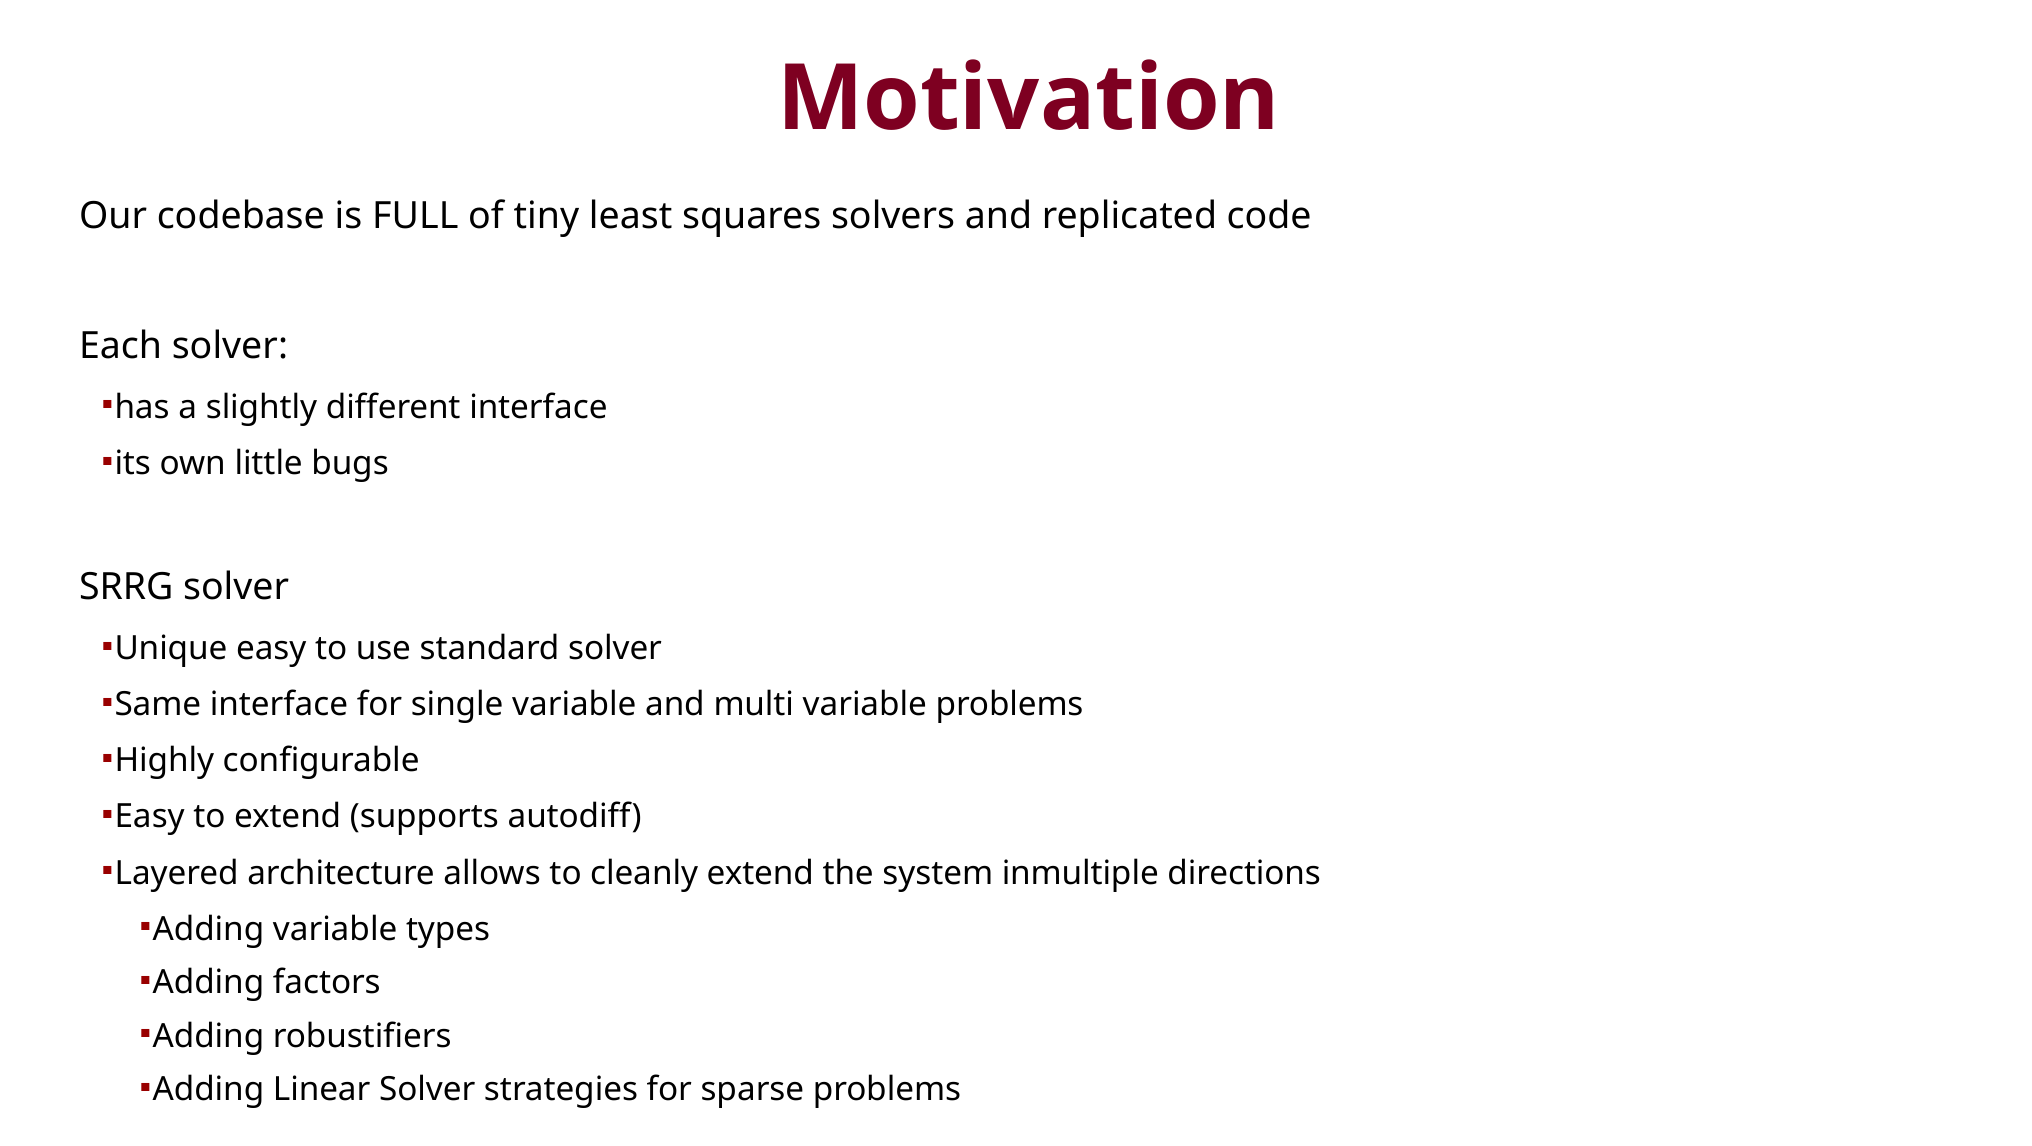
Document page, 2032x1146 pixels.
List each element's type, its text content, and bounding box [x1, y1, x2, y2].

title Motivation [37, 10, 2020, 178]
list Our codebase is FULL of tiny least squares solvers and replicated code Each solver: has a slightly different interface its own little bugs SRRG solver Unique easy to use standard solver Same interface for single variable and multi variable problems Highly configurable Easy to extend (supports autodiff) Layered architecture allows to cleanly extend the system inmultiple directions Adding variable types Adding factors Adding robustifiers Adding Linear Solver strategies for sparse problems [59, 188, 1985, 1111]
